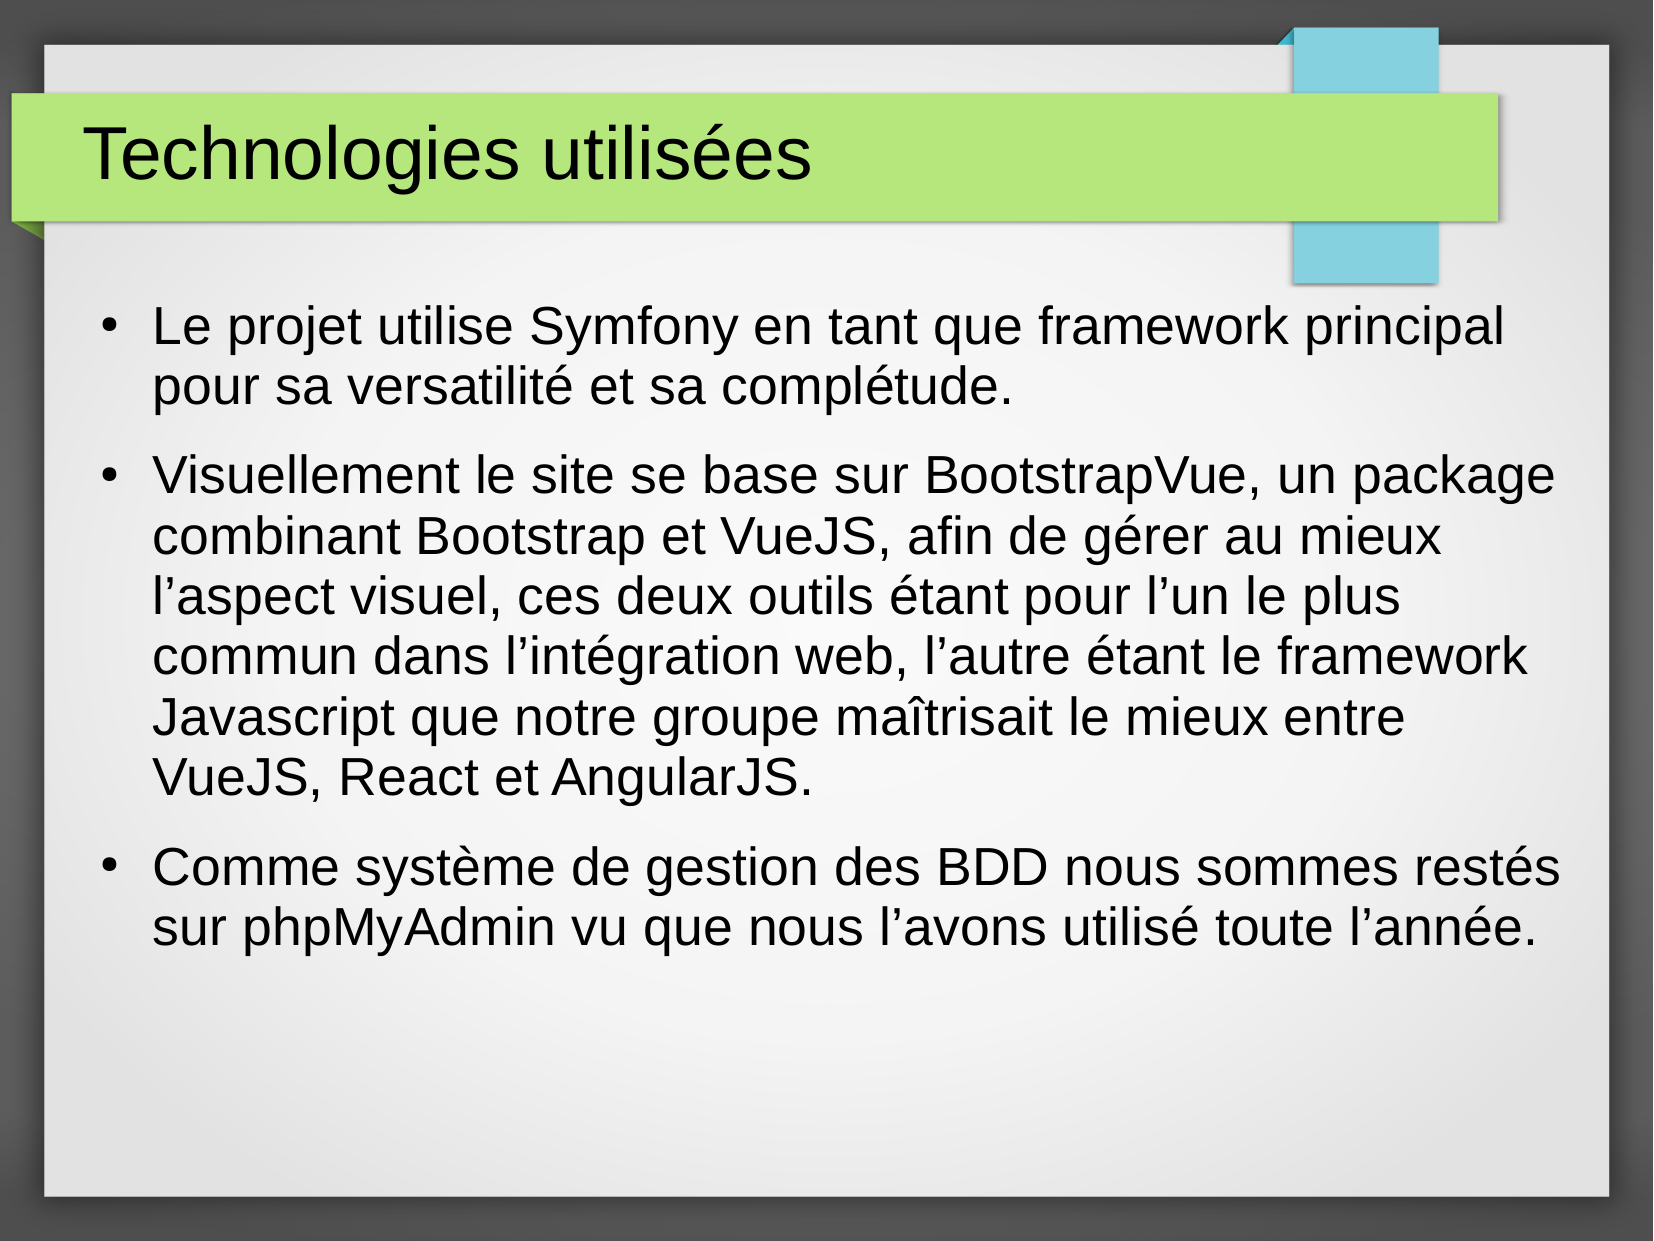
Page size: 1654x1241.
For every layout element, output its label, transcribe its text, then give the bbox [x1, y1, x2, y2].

list Le projet utilise Symfony en tant que framework principal pour sa versatilité et sa complétude. Visuellement le site se base sur BootstrapVue, un package combinant Bootstrap et VueJS, afin de gérer au mieux l’aspect visuel, ces deux outils étant pour l’un le plus commun dans l’intégration web, l’autre étant le framework Javascript que notre groupe maîtrisait le mieux entre VueJS, React et AngularJS. Comme système de gestion des BDD nous sommes restés sur phpMyAdmin vu que nous l’avons utilisé toute l’année. [82, 295, 1571, 1015]
picture [0, 0, 1653, 1241]
title Technologies utilisées [82, 94, 1264, 213]
